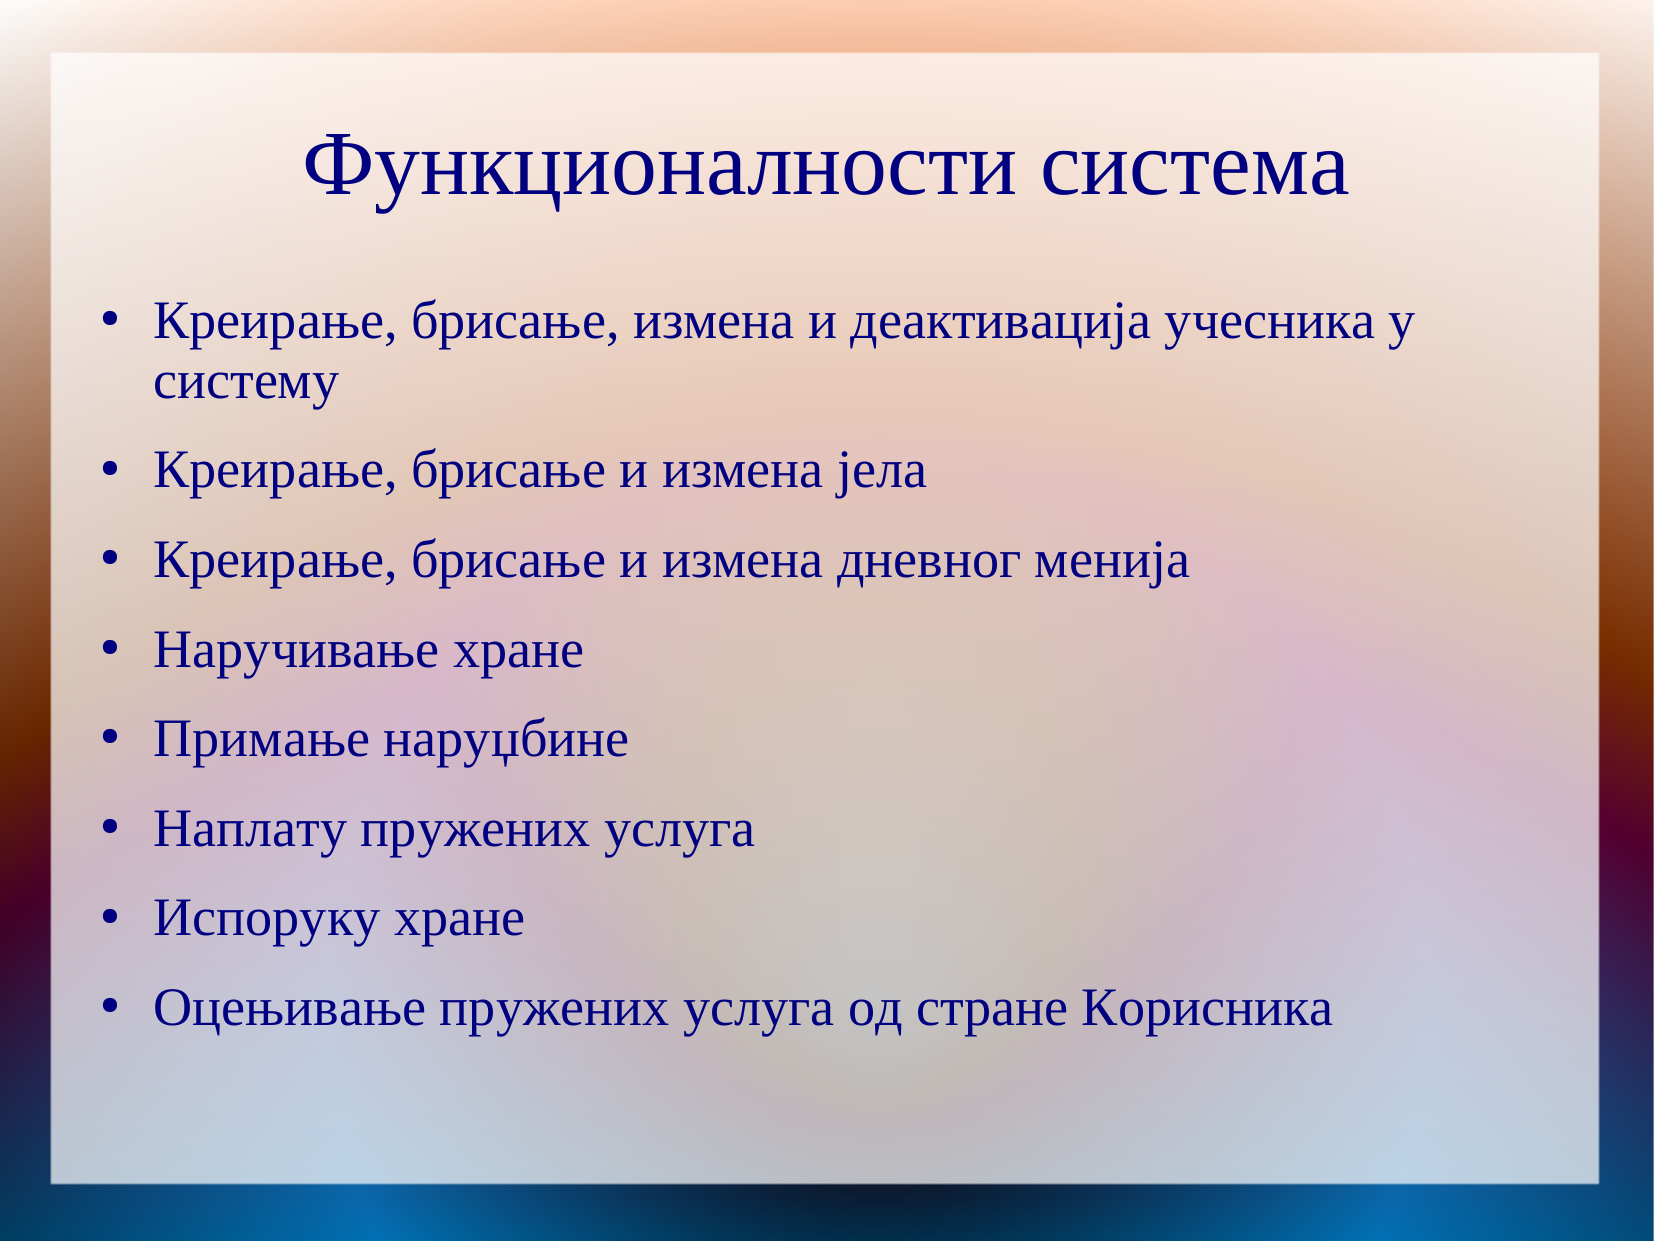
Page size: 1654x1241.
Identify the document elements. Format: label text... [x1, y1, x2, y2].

picture [0, 0, 1654, 1241]
list Креирање, брисање, измена и деактивација учесника у систему​ Креирање, брисање и измена јела​ Креирање, брисање и измена дневног менија​ Наручивање хране​ Примање наруџбине​ Наплату пружених услуга​ Испоруку хране​ Оцењивање пружених услуга од стране Корисника​ [82, 290, 1571, 1046]
title Функционалности система ​ [82, 11, 1571, 290]
